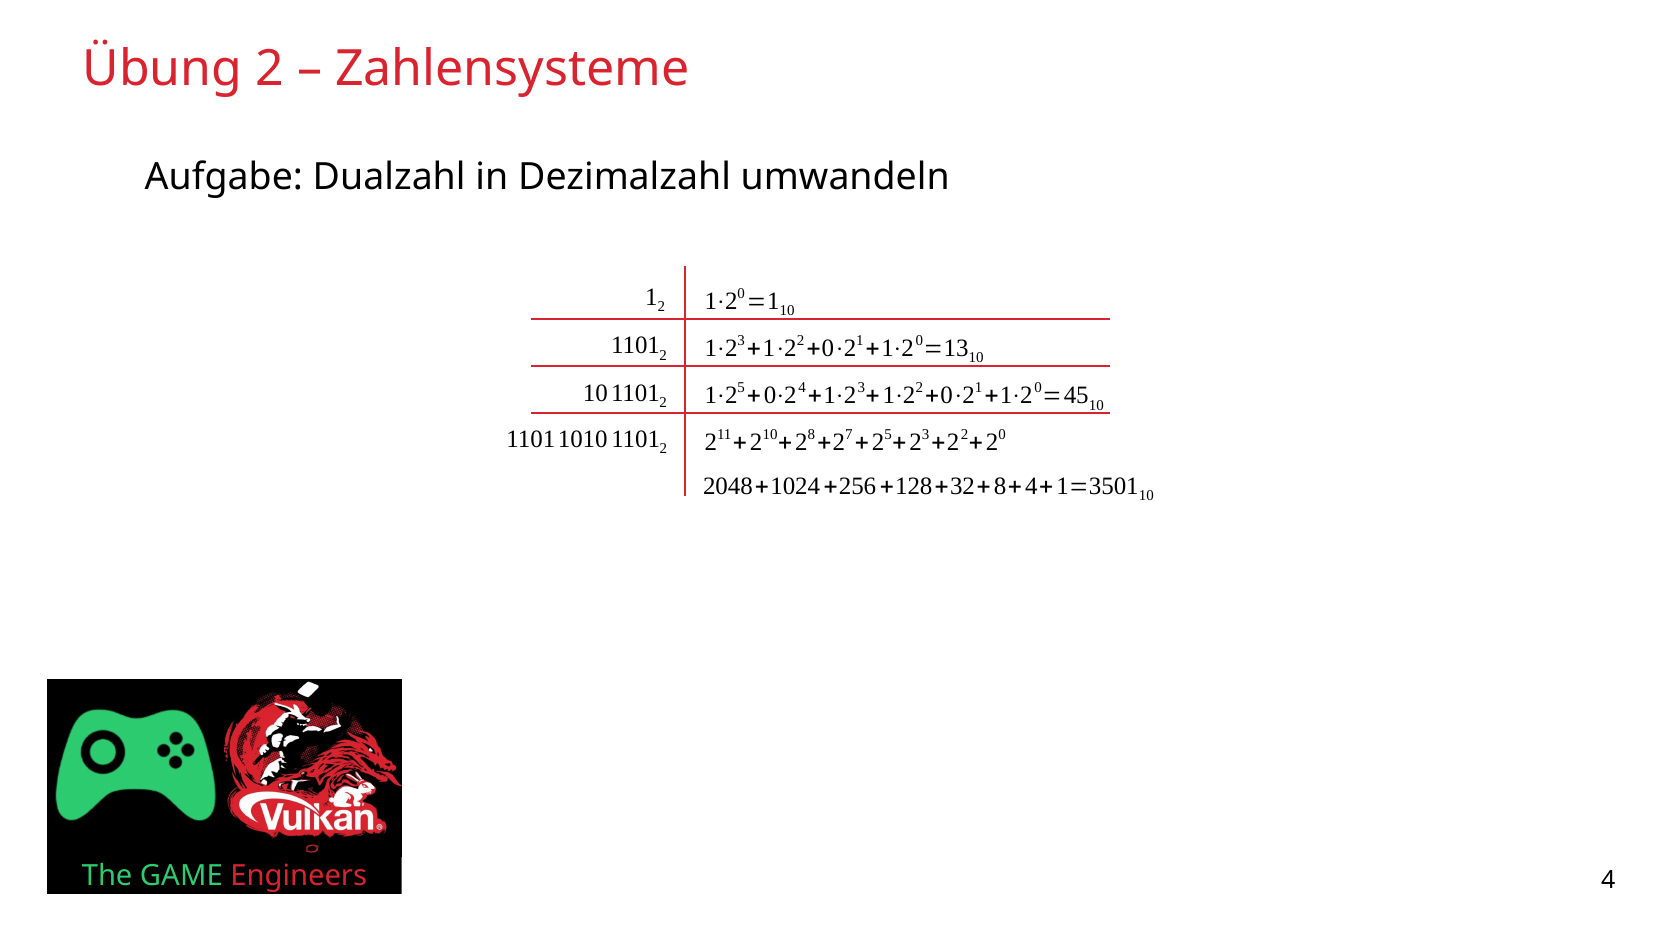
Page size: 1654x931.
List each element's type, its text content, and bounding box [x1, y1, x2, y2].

picture [47, 679, 402, 857]
chart [576, 379, 674, 411]
title Übung 2 – Zahlensysteme [82, 36, 1571, 96]
chart [638, 283, 671, 315]
chart [604, 331, 674, 364]
chart [696, 472, 1161, 504]
chart [698, 284, 801, 319]
chart [500, 425, 674, 457]
chart [698, 425, 1012, 457]
chart [698, 331, 991, 365]
chart [698, 378, 1111, 414]
text_box Aufgabe: Dualzahl in Dezimalzahl umwandeln [129, 141, 1489, 245]
